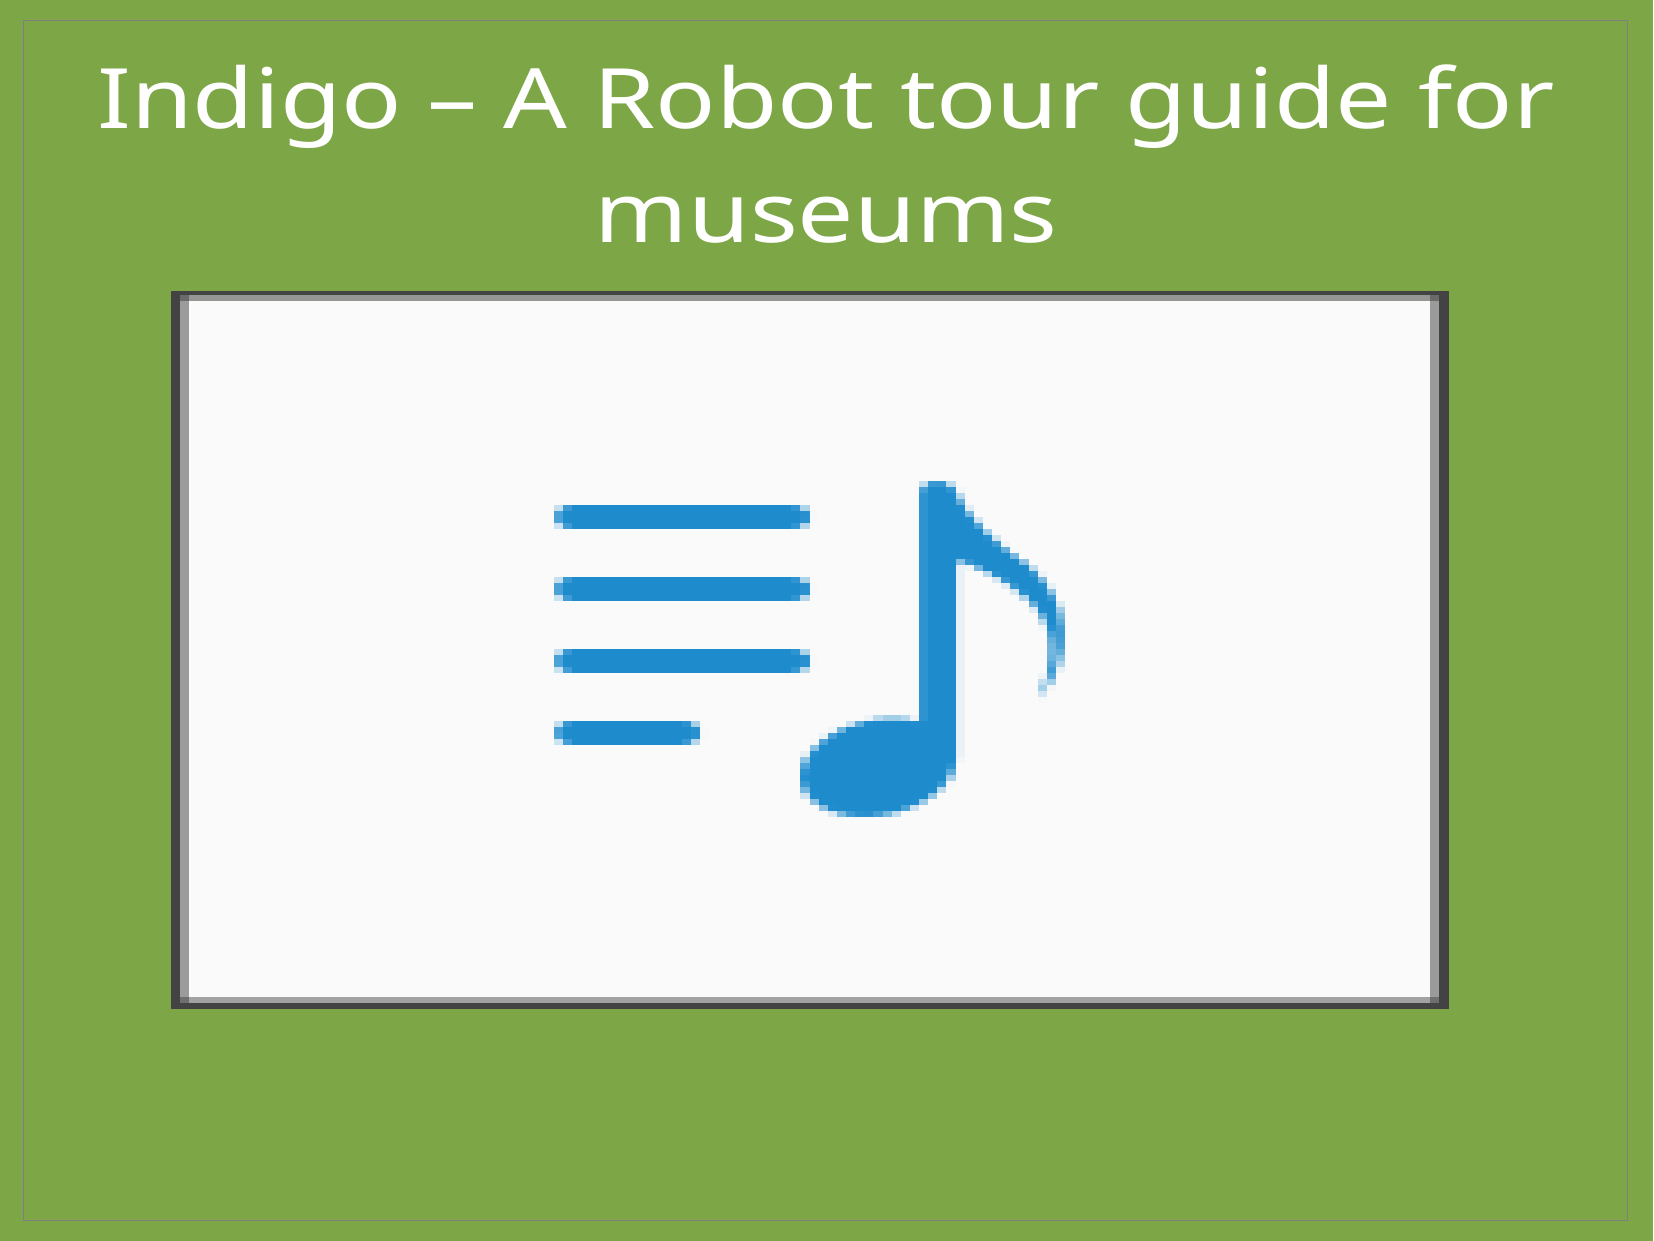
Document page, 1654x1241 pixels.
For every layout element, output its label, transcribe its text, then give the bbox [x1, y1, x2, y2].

text_box [23, 20, 1628, 1221]
title Indigo – A Robot tour guide for museums [82, 49, 1571, 257]
